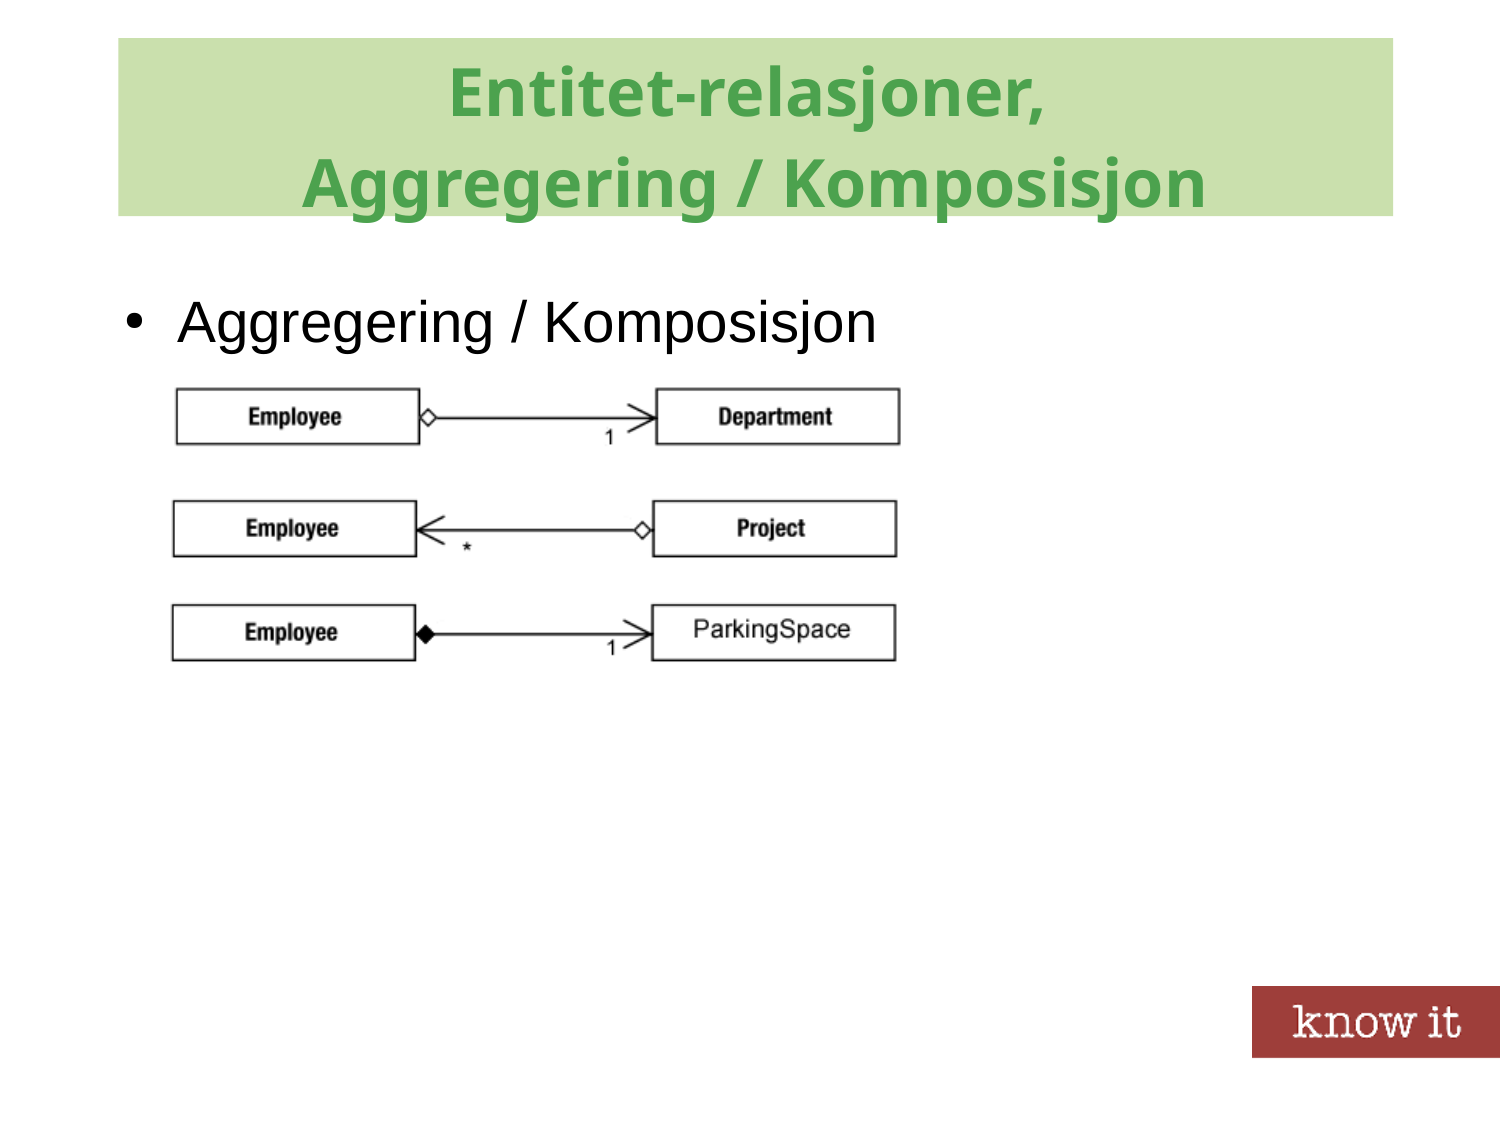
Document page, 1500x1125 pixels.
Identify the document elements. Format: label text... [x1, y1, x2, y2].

picture [164, 491, 904, 564]
picture [1252, 986, 1500, 1058]
text_box Entitet-relasjoner, Aggregering / Komposisjon [118, 38, 1394, 217]
picture [163, 595, 903, 668]
picture [164, 380, 915, 462]
list Aggregering / Komposisjon [106, 289, 1366, 360]
